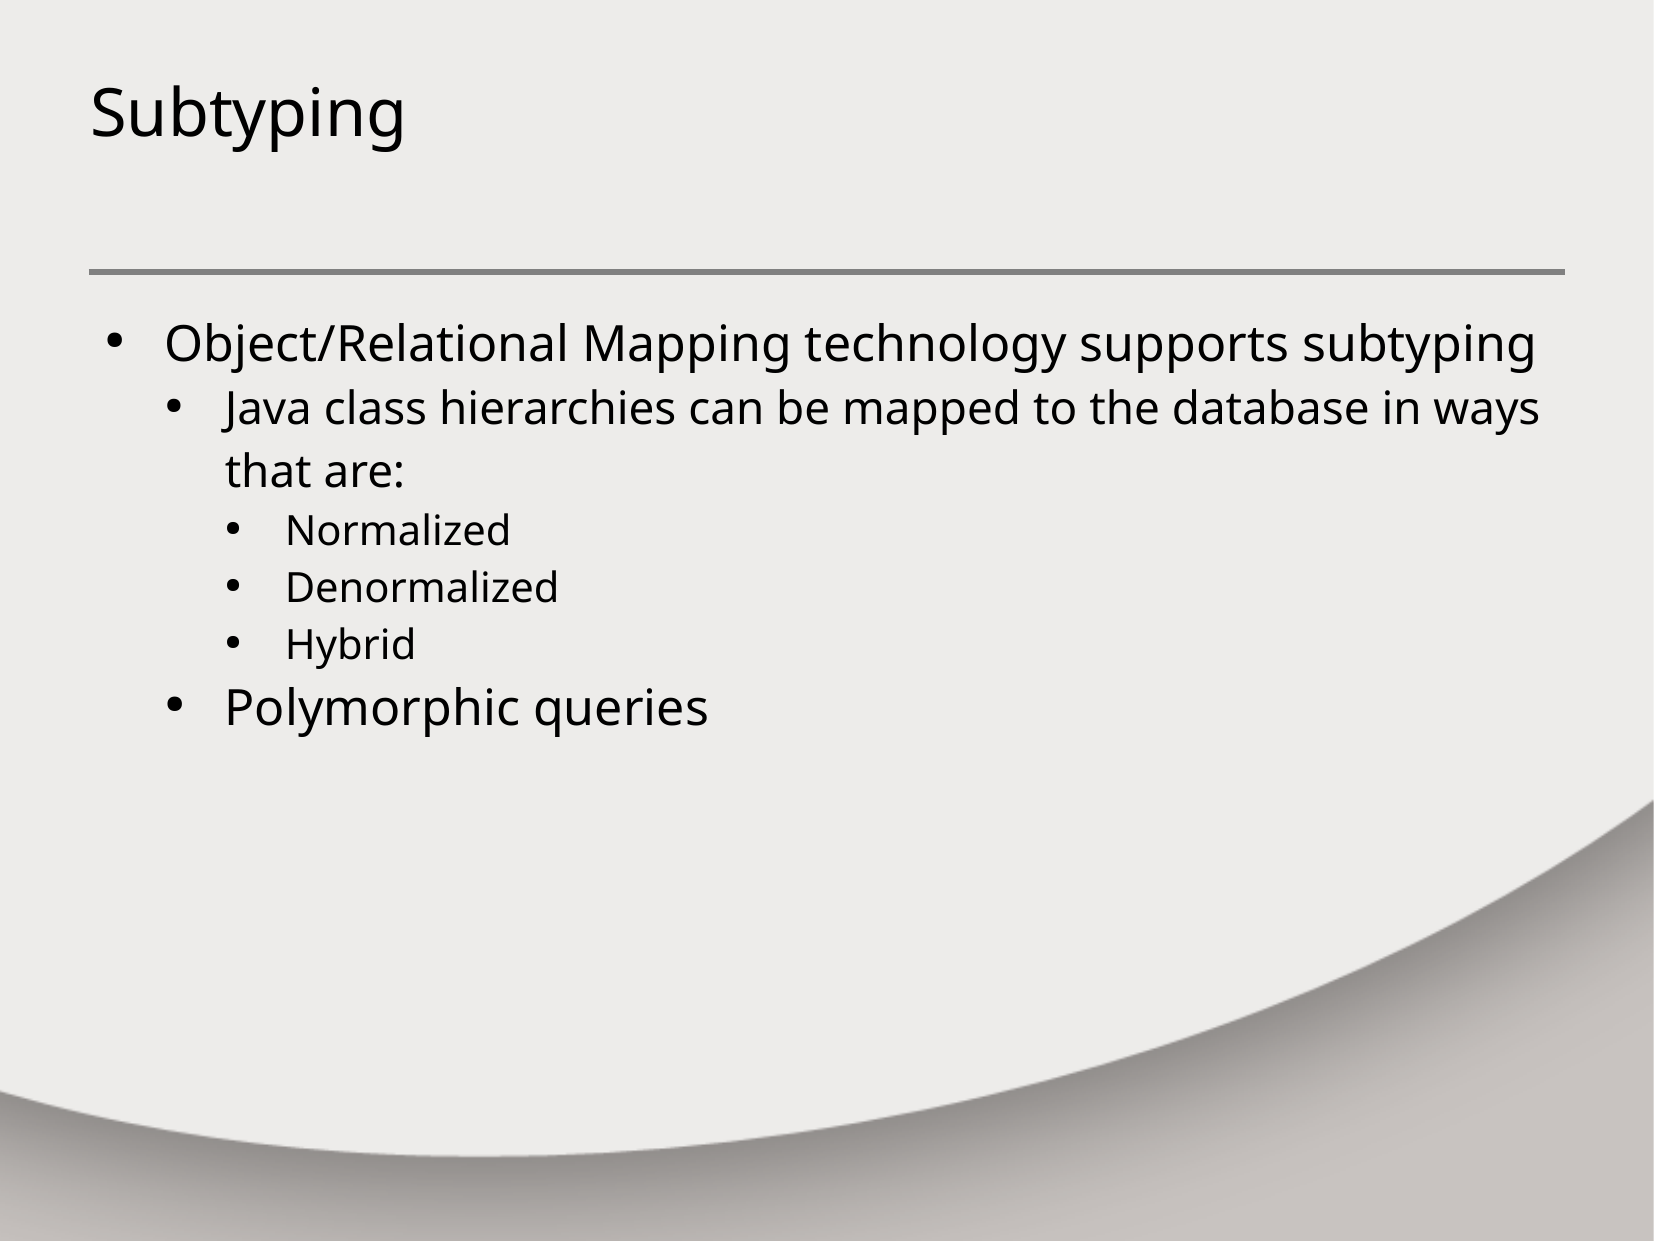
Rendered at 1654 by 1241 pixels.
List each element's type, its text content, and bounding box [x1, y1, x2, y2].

text_box Object/Relational Mapping technology supports subtyping Java class hierarchies can be mapped to the database in ways that are: Normalized Denormalized Hybrid Polymorphic queries [90, 300, 1567, 1157]
picture [0, 0, 1654, 1241]
title Subtyping [90, 75, 1566, 238]
